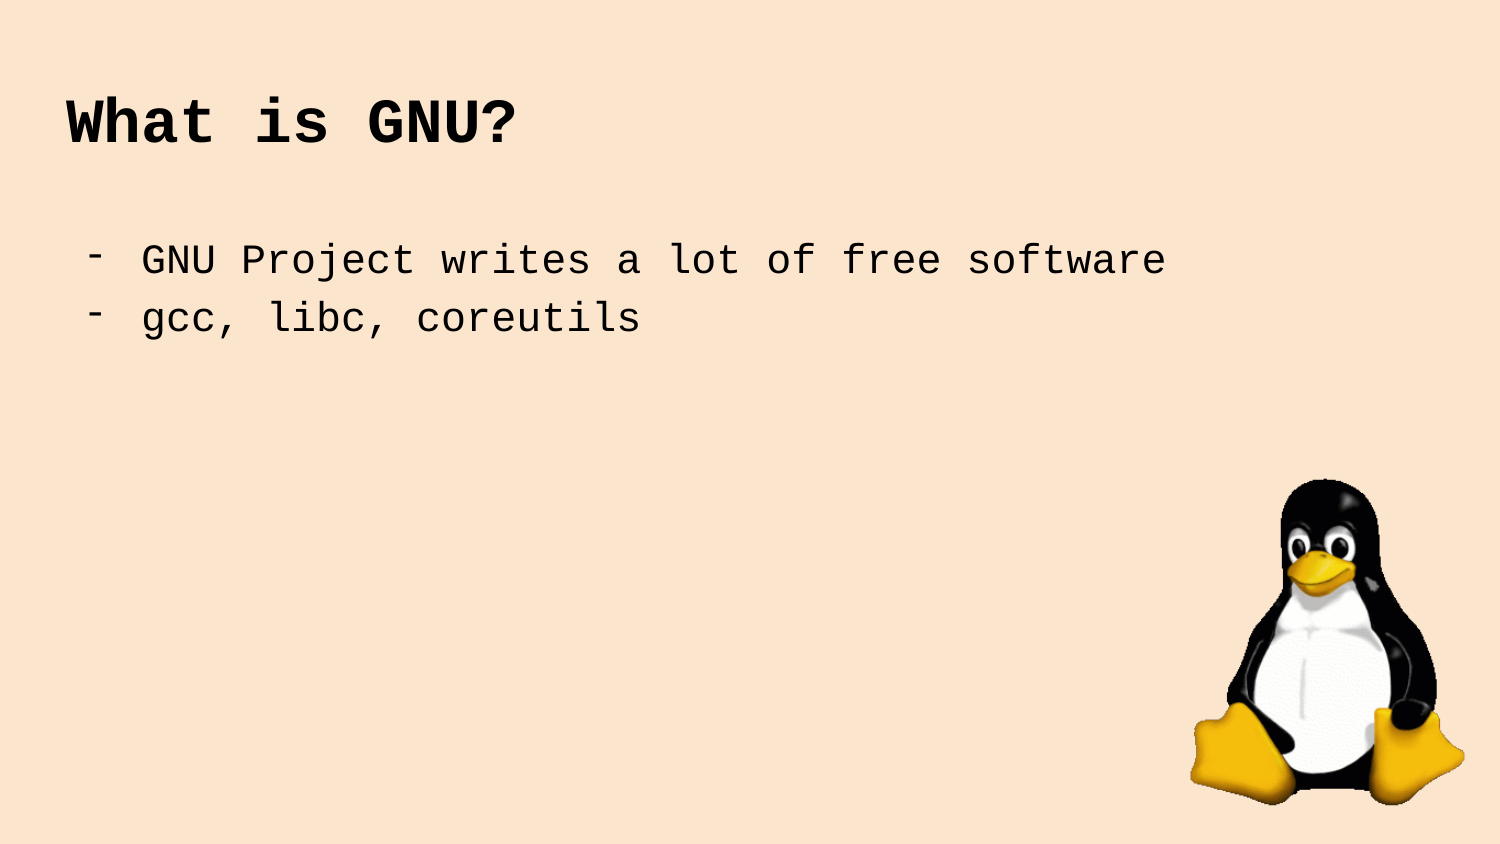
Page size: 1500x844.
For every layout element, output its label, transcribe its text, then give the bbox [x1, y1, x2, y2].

title What is GNU? [51, 64, 1449, 176]
list GNU Project writes a lot of free software gcc, libc, coreutils [51, 209, 1449, 770]
picture [1182, 470, 1473, 814]
